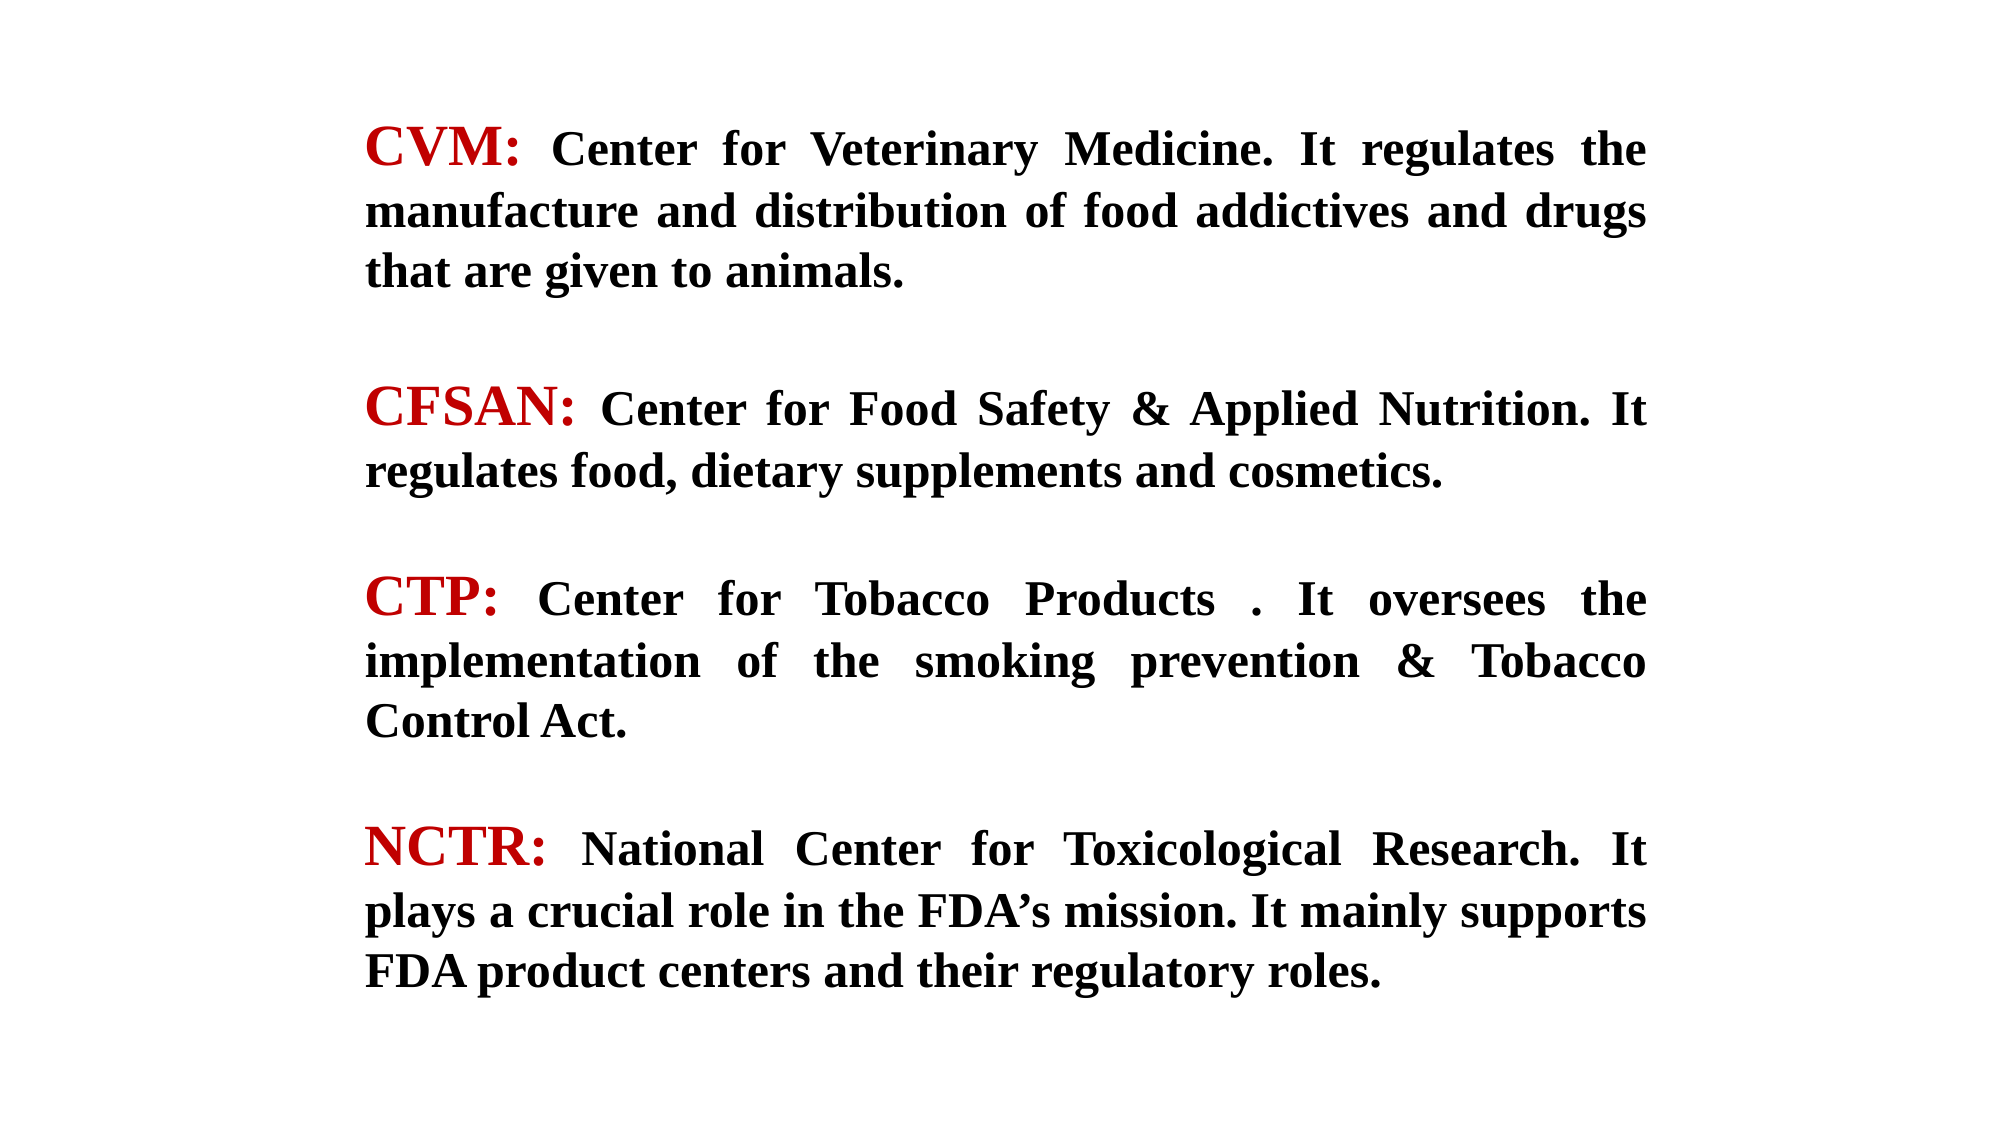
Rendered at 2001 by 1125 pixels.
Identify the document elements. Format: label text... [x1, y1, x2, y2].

text_box CVM: Center for Veterinary Medicine. It regulates the manufacture and distribution of food addictives and drugs that are given to animals. CFSAN: Center for Food Safety & Applied Nutrition. It regulates food, dietary supplements and cosmetics. CTP: Center for Tobacco Products . It oversees the implementation of the smoking prevention & Tobacco Control Act. NCTR: National Center for Toxicological Research. It plays a crucial role in the FDA’s mission. It mainly supports FDA product centers and their regulatory roles. [350, 99, 1663, 1050]
